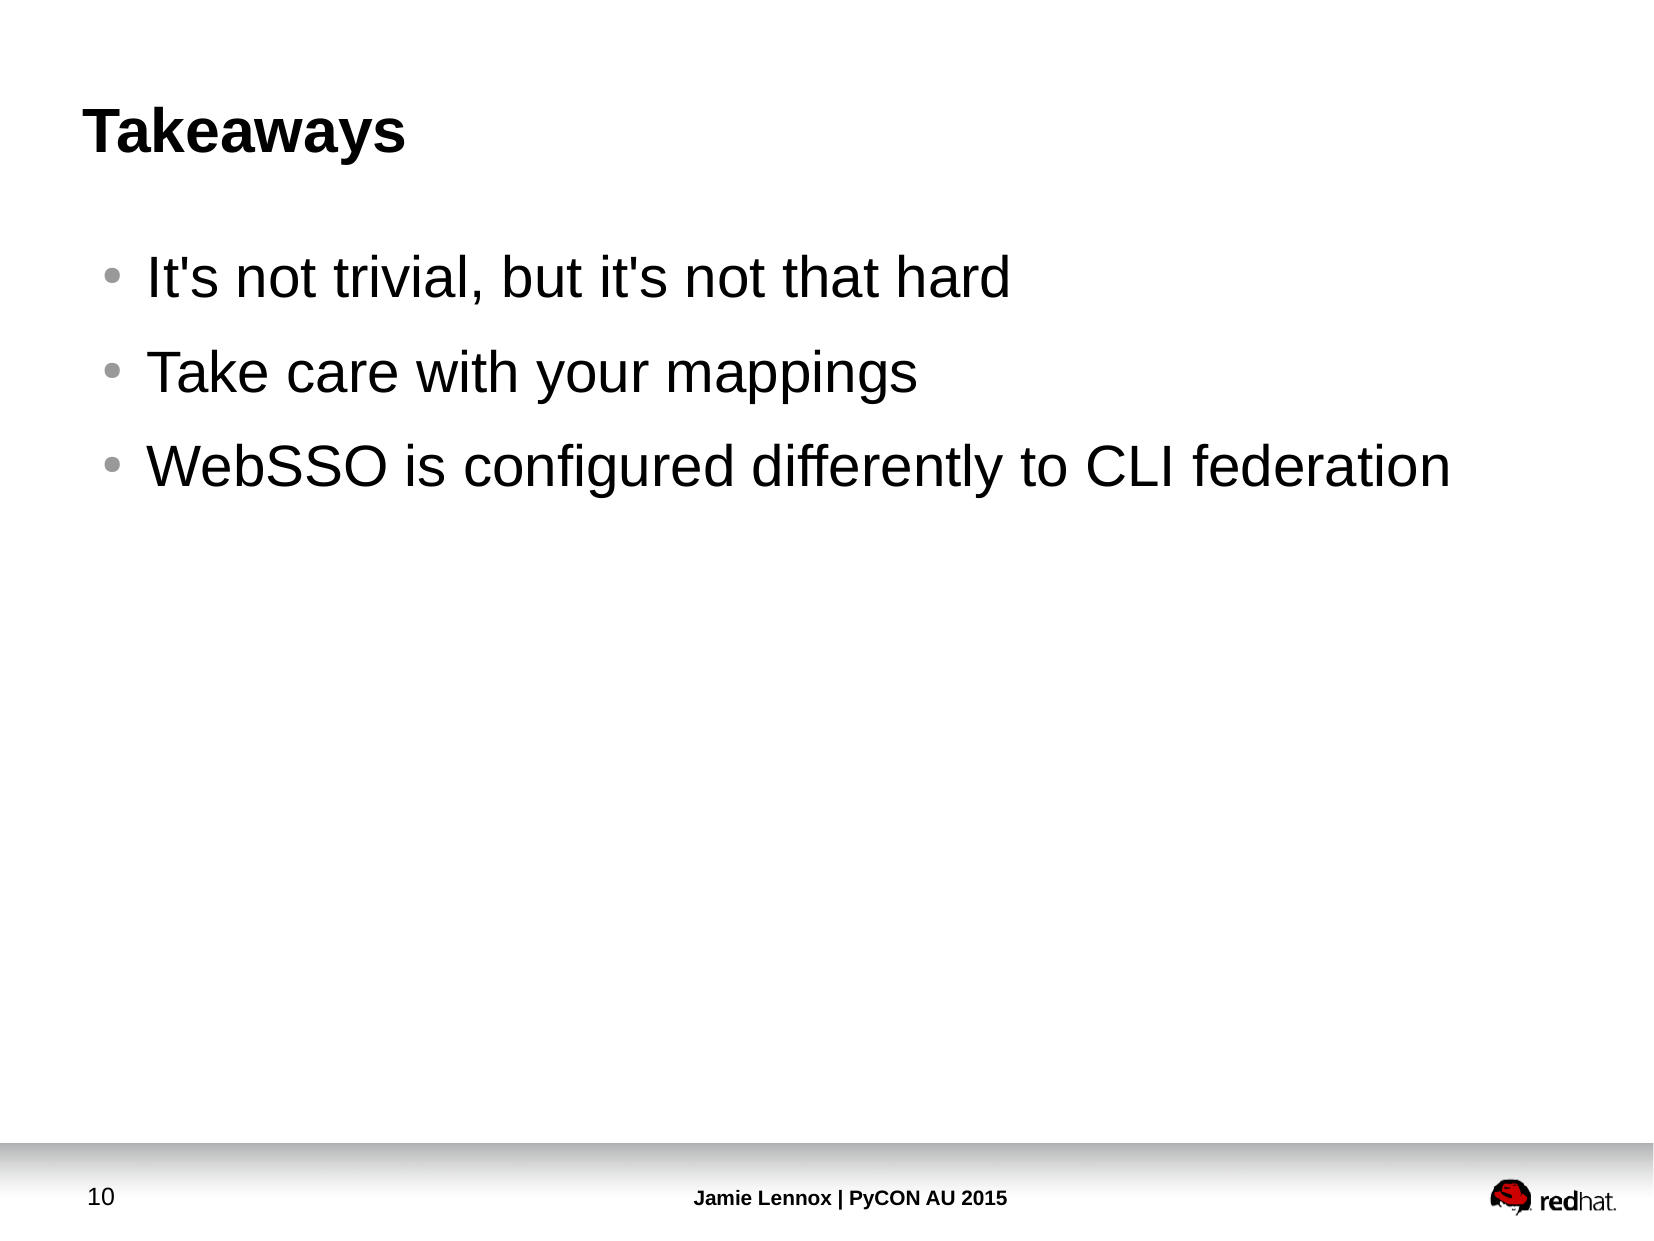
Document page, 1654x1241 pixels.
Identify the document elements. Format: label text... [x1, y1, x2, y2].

picture [0, 1143, 1654, 1241]
title Takeaways [82, 37, 1571, 226]
list It's not trivial, but it's not that hard Take care with your mappings WebSSO is configured differently to CLI federation [86, 244, 1576, 1039]
